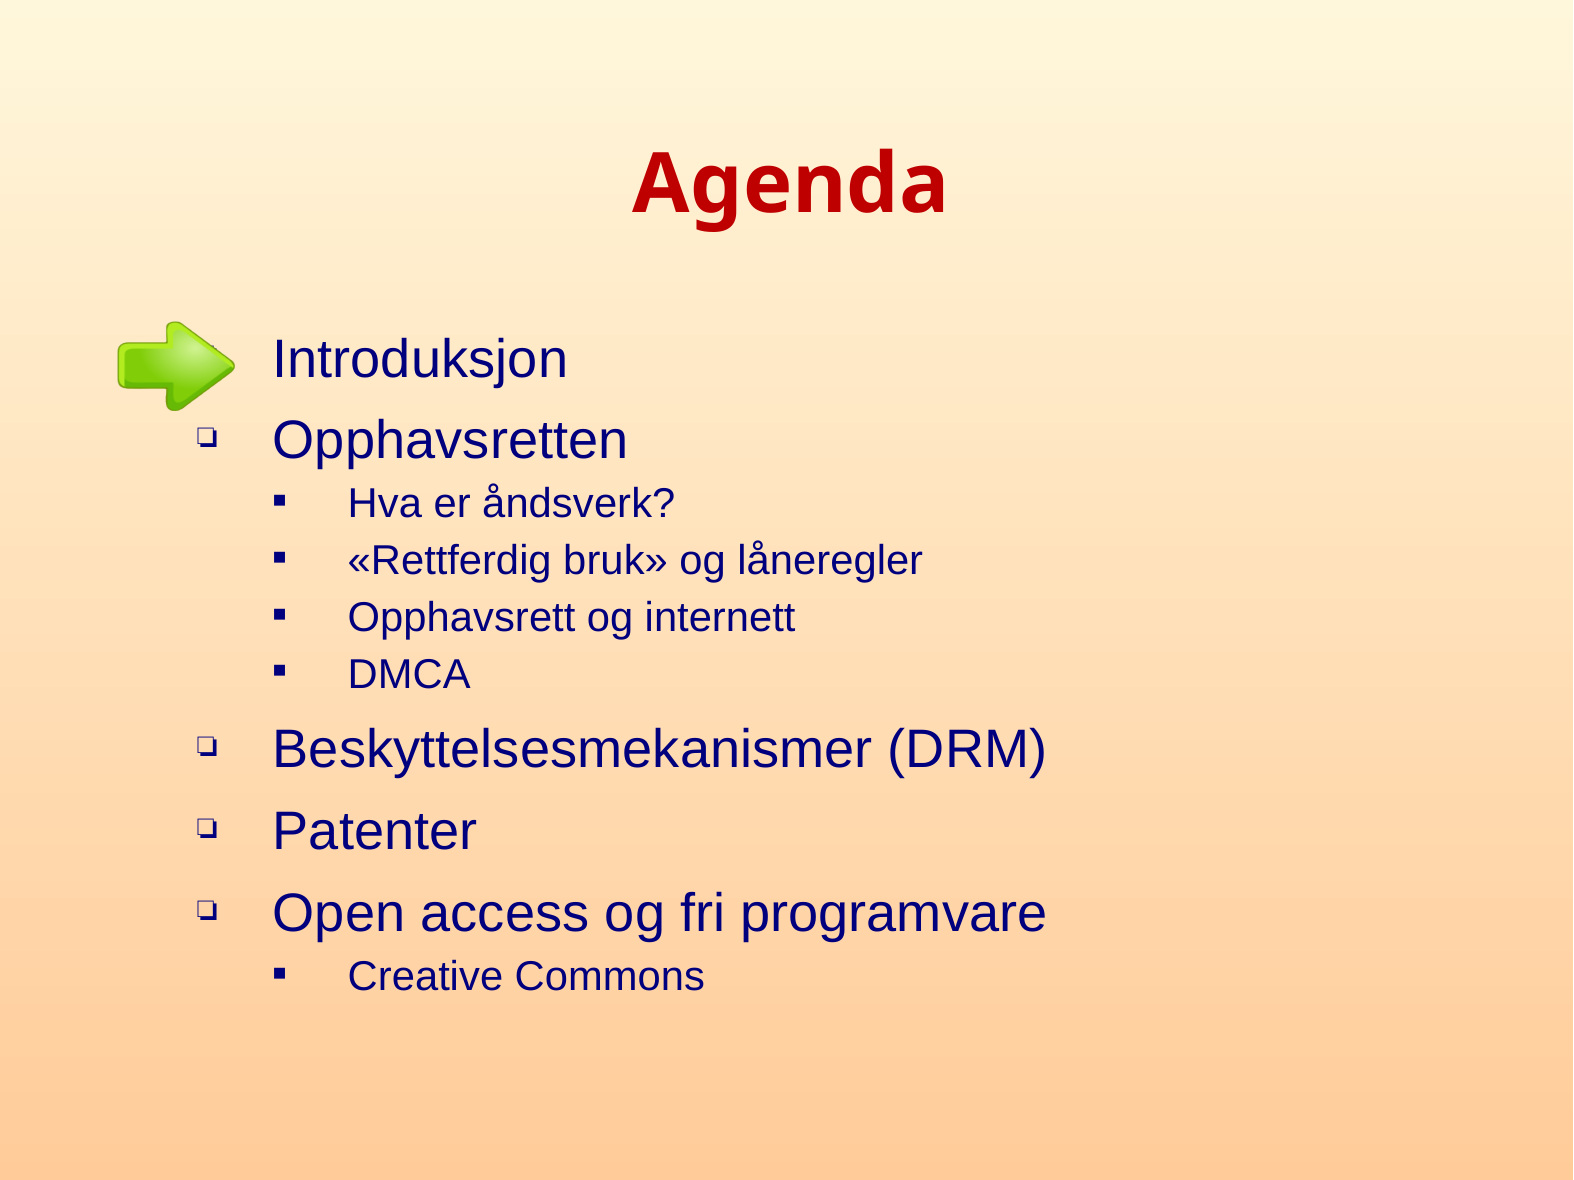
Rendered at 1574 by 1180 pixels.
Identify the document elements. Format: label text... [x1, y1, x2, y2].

list Introduksjon Opphavsretten Hva er åndsverk? «Rettferdig bruk» og låneregler Opphavsrett og internett DMCA Beskyttelsesmekanismer (DRM) Patenter Open access og fri programvare Creative Commons [197, 334, 1574, 1169]
picture [117, 321, 235, 411]
title Agenda [39, 54, 1543, 309]
